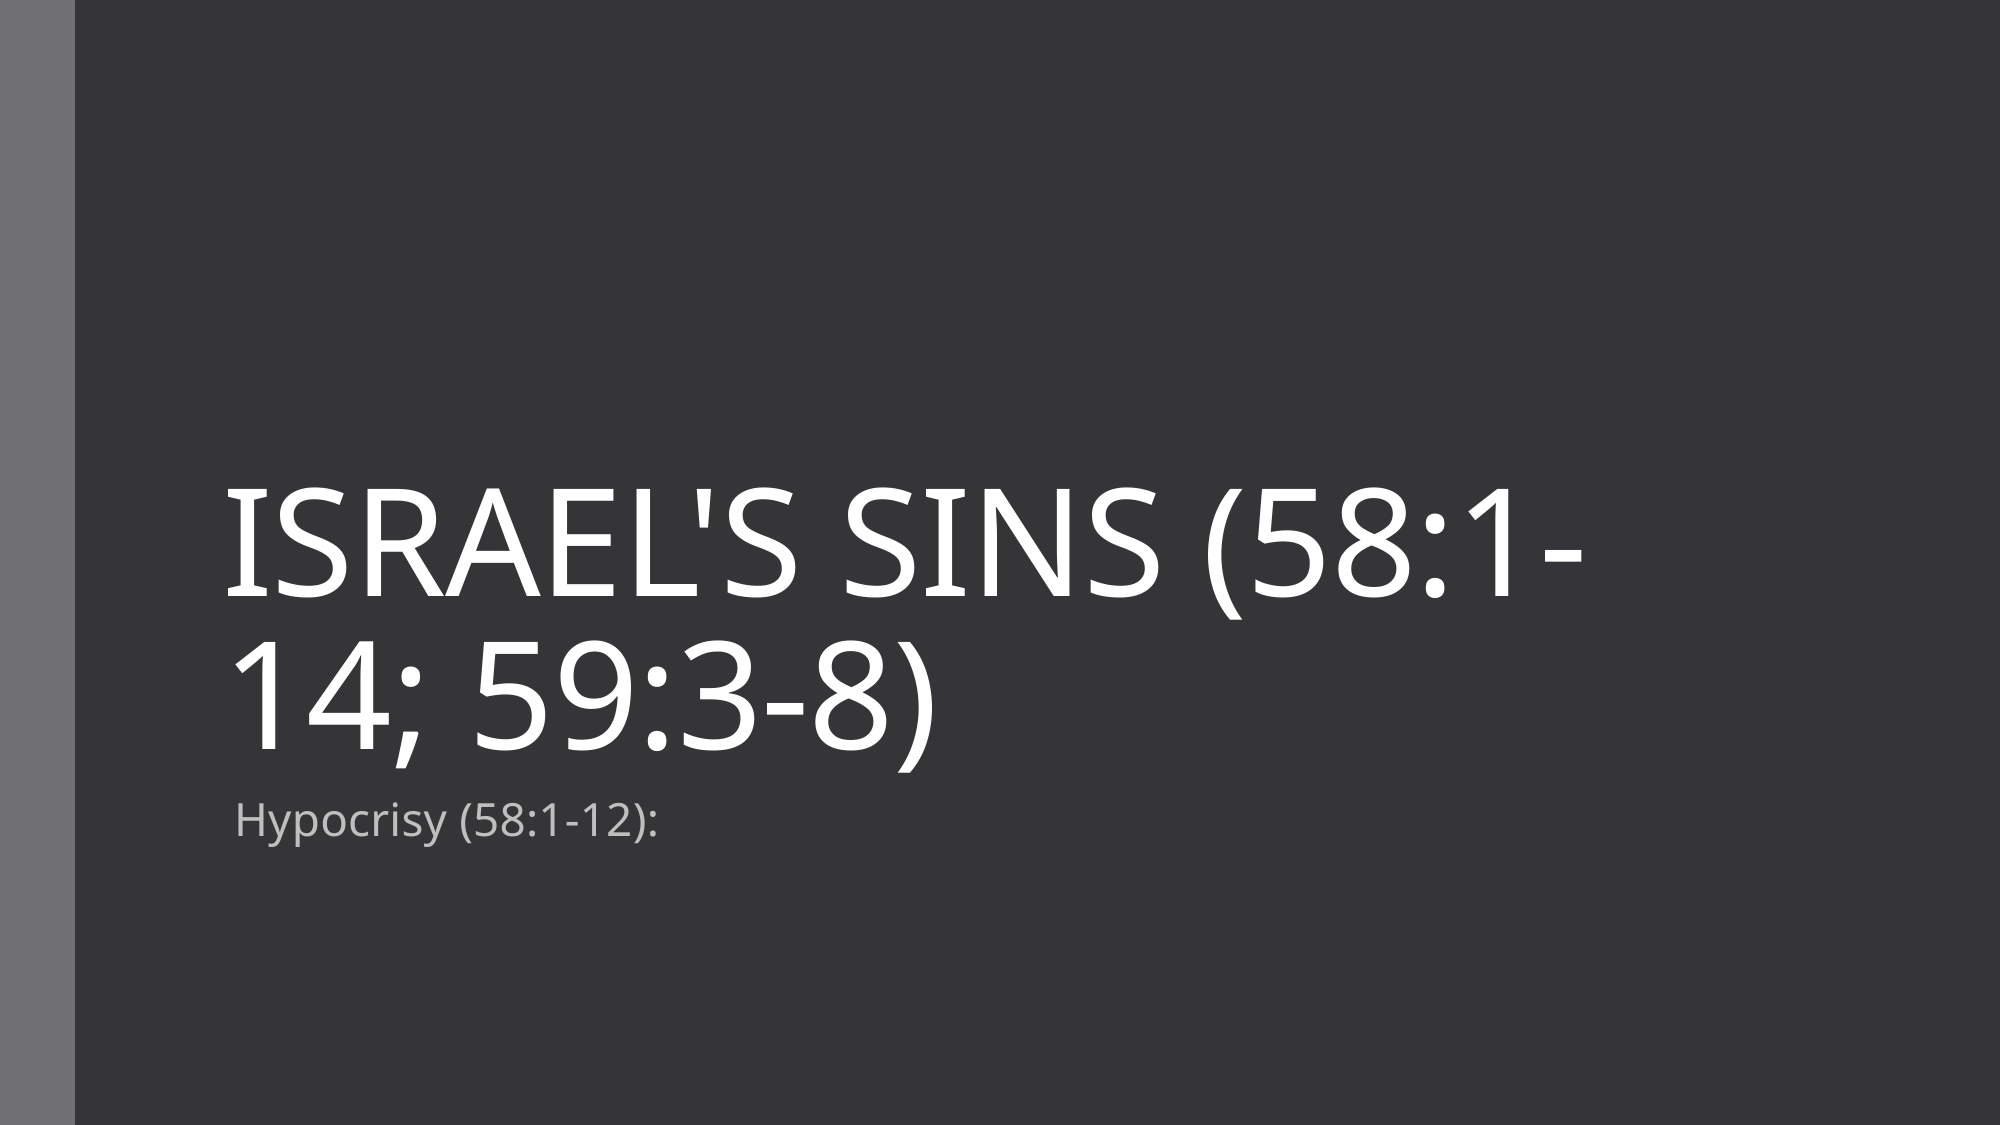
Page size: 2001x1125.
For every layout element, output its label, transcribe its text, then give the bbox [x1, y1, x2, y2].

subtitle Hypocrisy (58:1-12): [206, 787, 1752, 1066]
title ISRAEL'S SINS (58:1-14; 59:3-8) [206, 124, 1752, 787]
